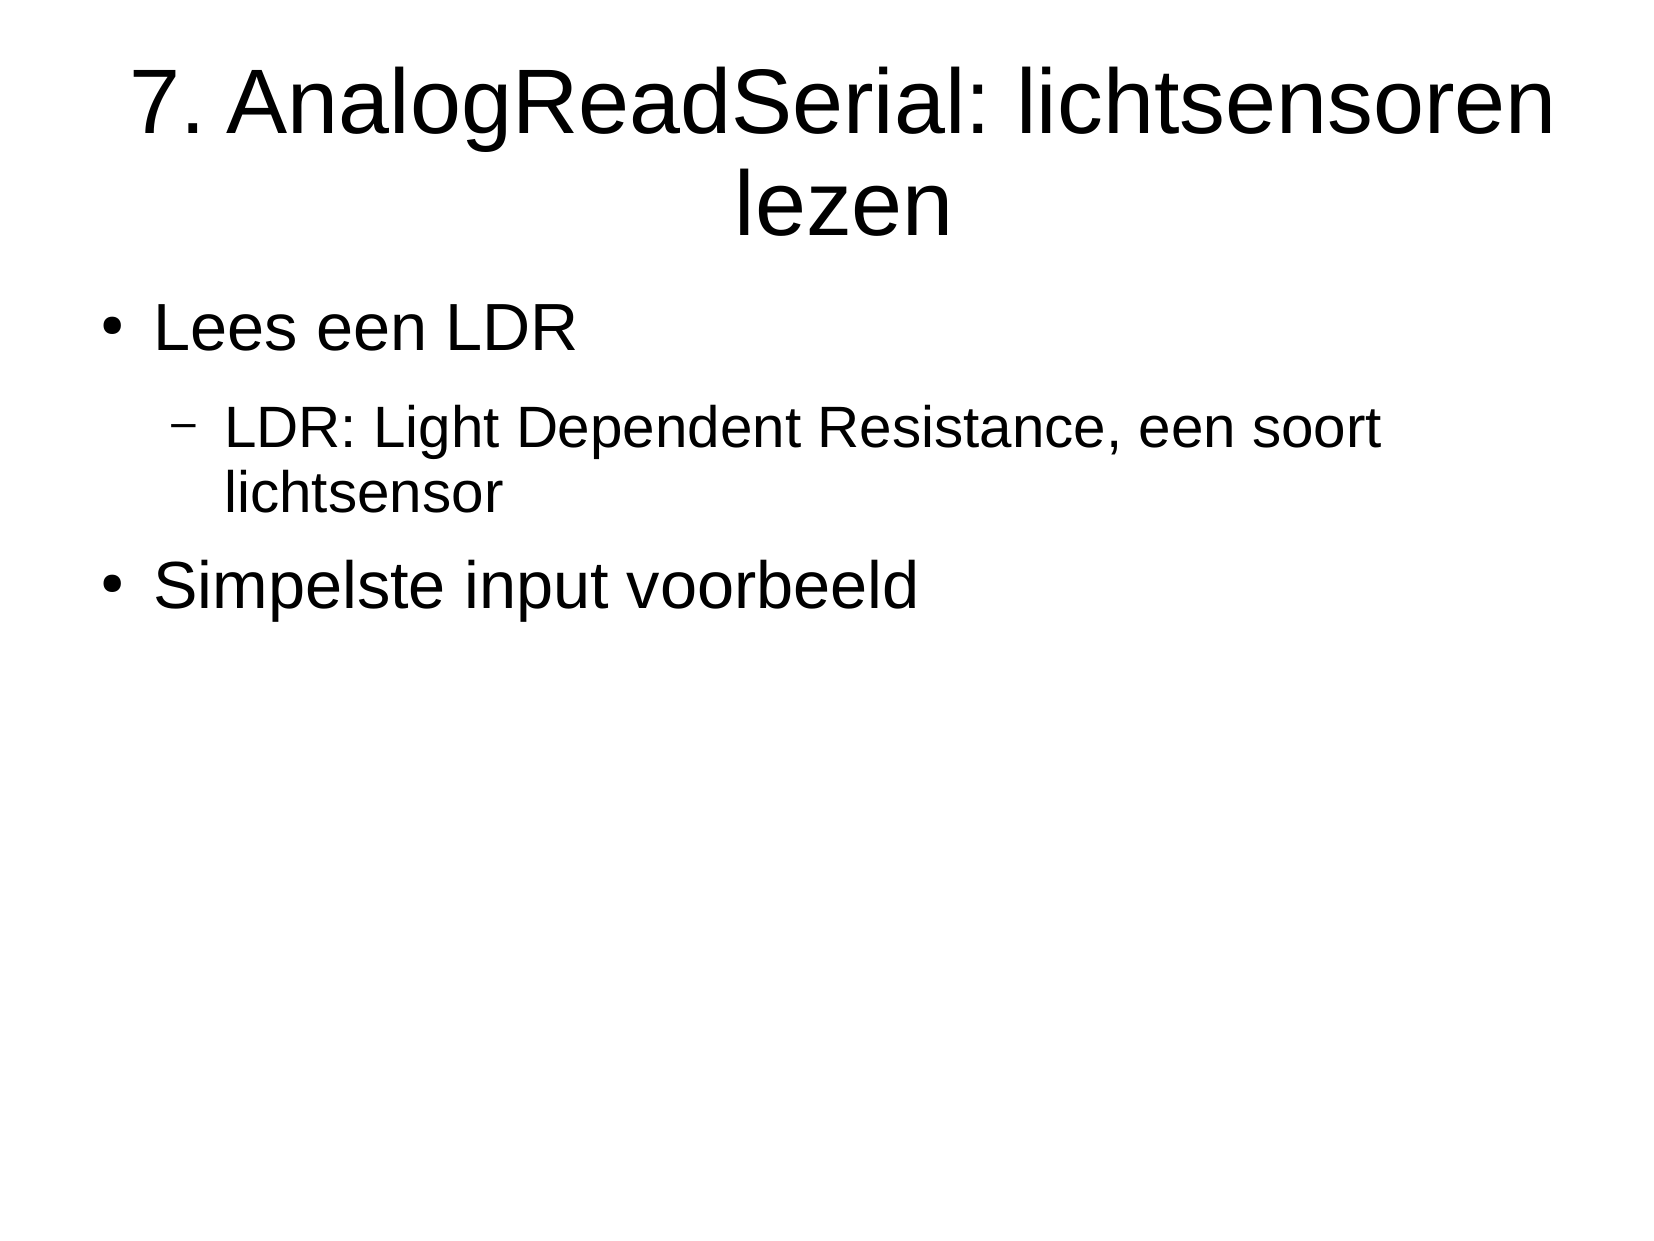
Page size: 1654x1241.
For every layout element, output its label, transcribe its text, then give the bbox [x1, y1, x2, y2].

title 7. AnalogReadSerial: lichtsensoren lezen [82, 49, 1571, 257]
list Lees een LDR LDR: Light Dependent Resistance, een soort lichtsensor Simpelste input voorbeeld [82, 290, 1571, 1010]
